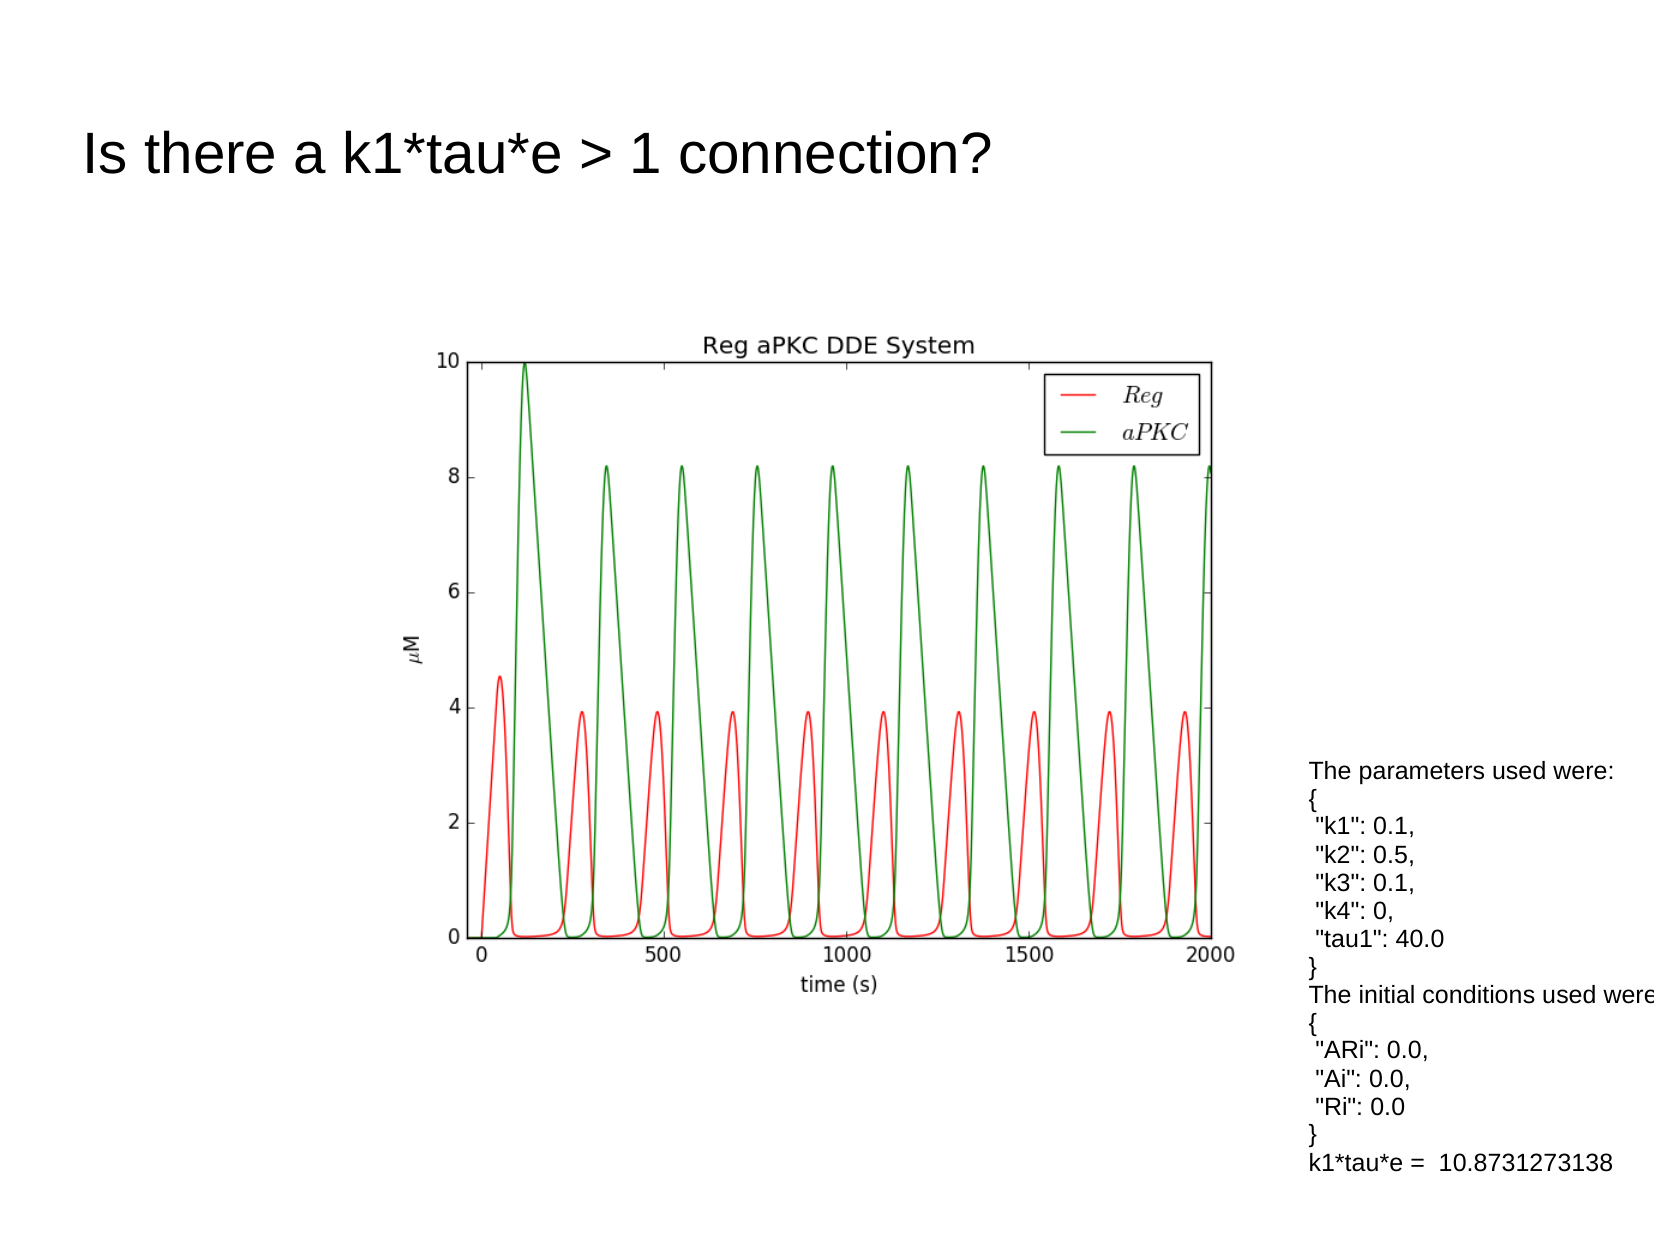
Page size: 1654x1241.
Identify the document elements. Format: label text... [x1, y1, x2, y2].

text_box The parameters used were: { "k1": 0.1, "k2": 0.5, "k3": 0.1, "k4": 0, "tau1": 40.0 } The initial conditions used were: { "ARi": 0.0, "Ai": 0.0, "Ri": 0.0 } k1*tau*e = 10.8731273138 [1293, 748, 1654, 1241]
title Is there a k1*tau*e > 1 connection? [82, 49, 1571, 257]
picture [347, 290, 1307, 1010]
